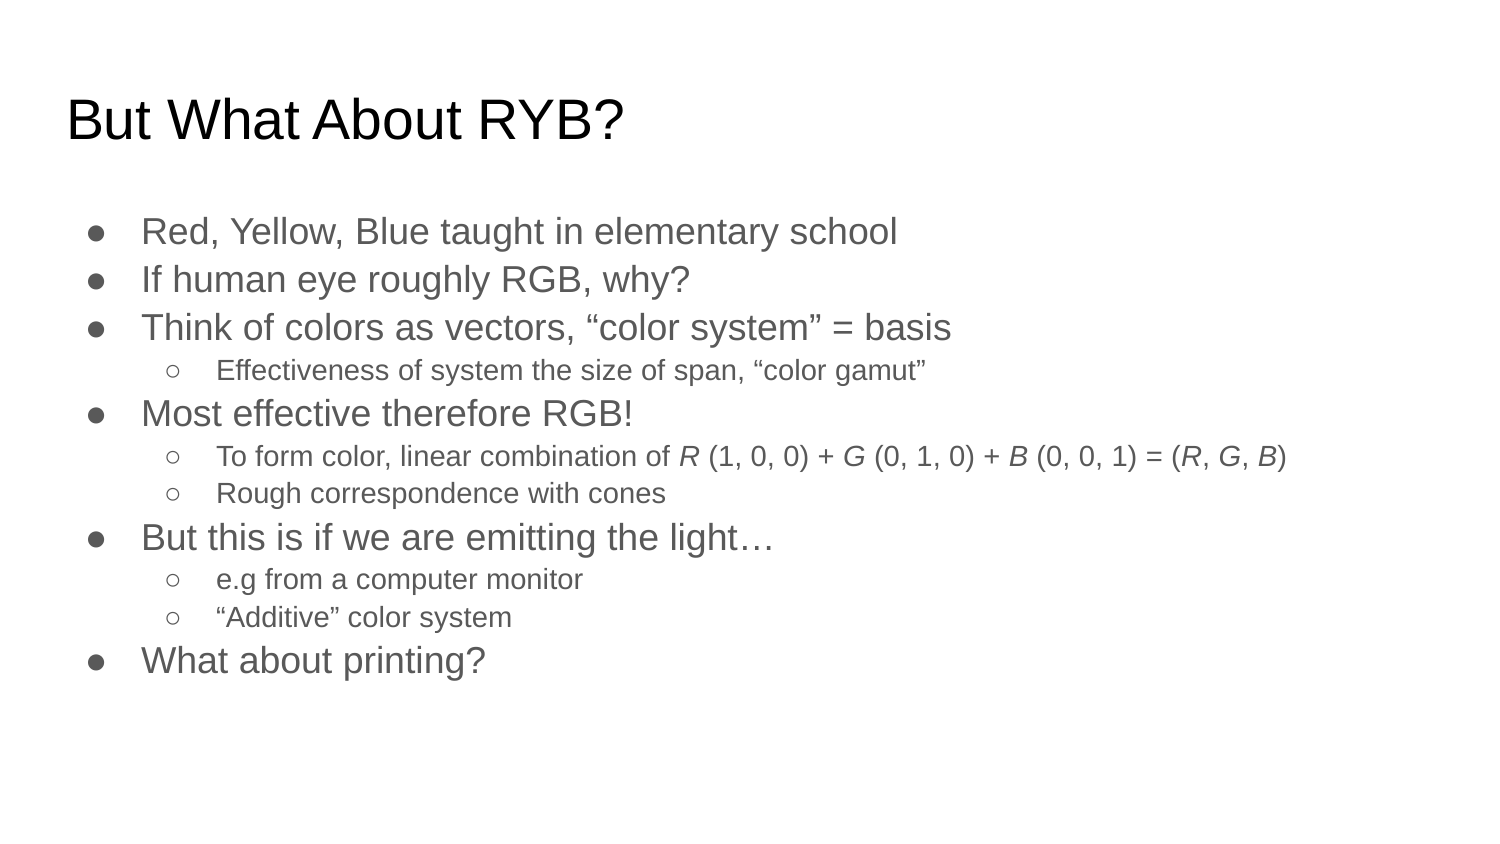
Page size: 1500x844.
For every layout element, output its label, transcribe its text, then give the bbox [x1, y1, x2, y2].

list Red, Yellow, Blue taught in elementary school If human eye roughly RGB, why? Think of colors as vectors, “color system” = basis Effectiveness of system the size of span, “color gamut” Most effective therefore RGB! To form color, linear combination of R (1, 0, 0) + G (0, 1, 0) + B (0, 0, 1) = (R, G, B) Rough correspondence with cones But this is if we are emitting the light… e.g from a computer monitor “Additive” color system What about printing? [51, 189, 1449, 750]
title But What About RYB? [51, 72, 1449, 167]
